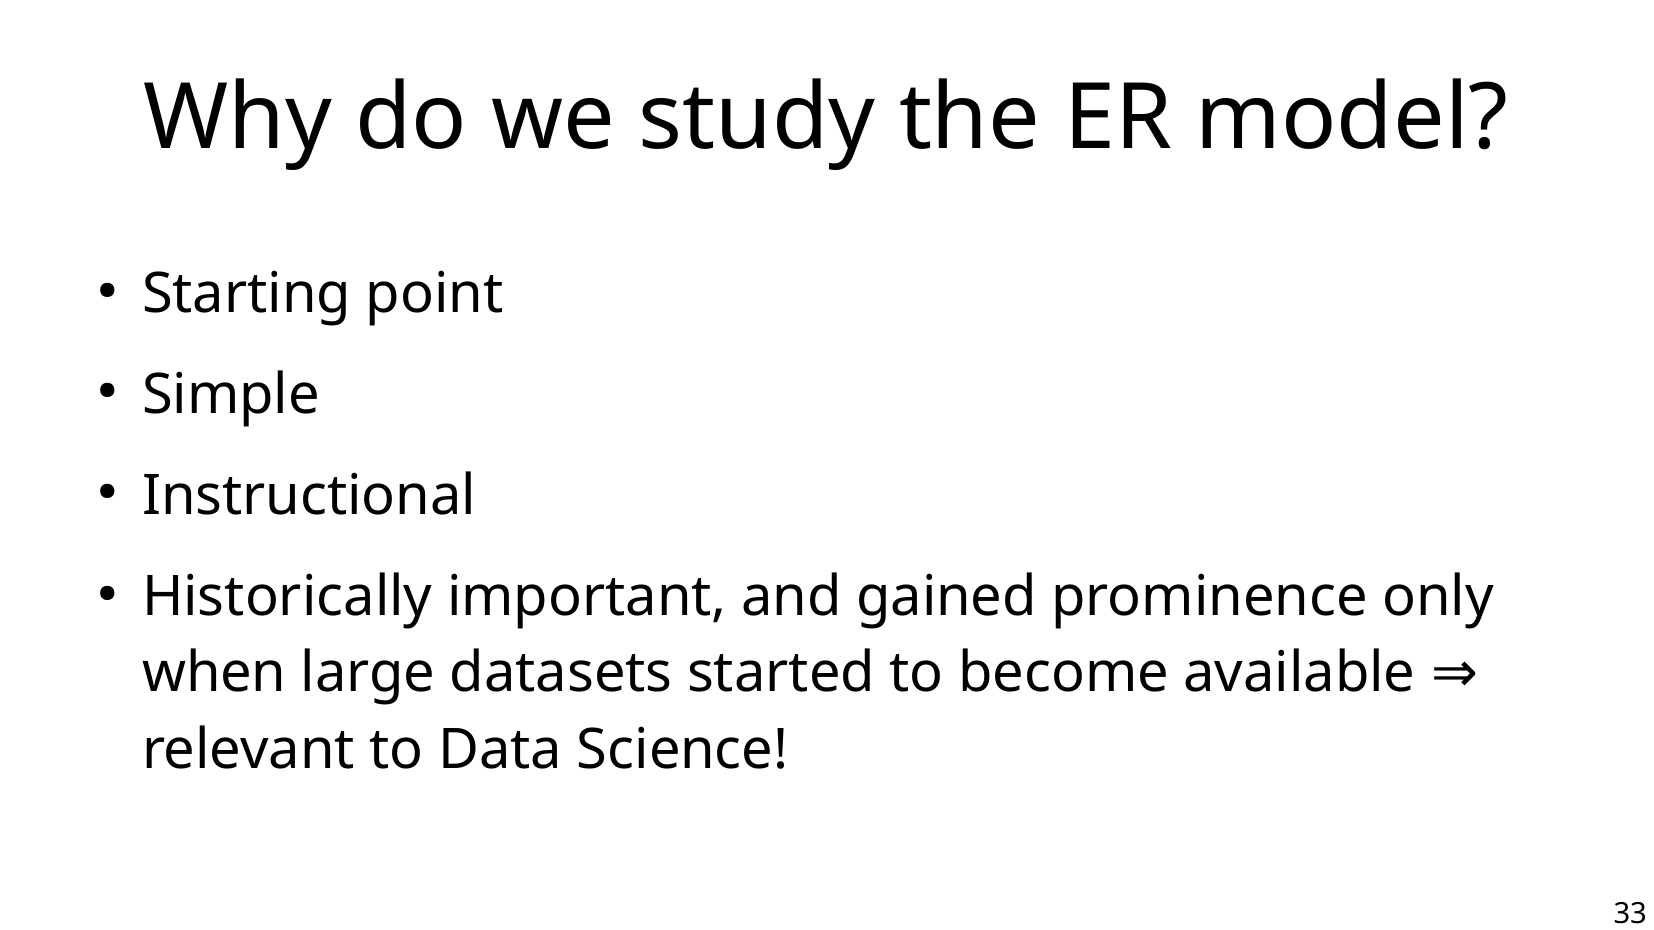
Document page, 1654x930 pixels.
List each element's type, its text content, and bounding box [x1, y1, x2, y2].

list Starting point Simple Instructional Historically important, and gained prominence only when large datasets started to become available ⇒ relevant to Data Science! [82, 252, 1571, 793]
title Why do we study the ER model? [82, 1, 1571, 225]
